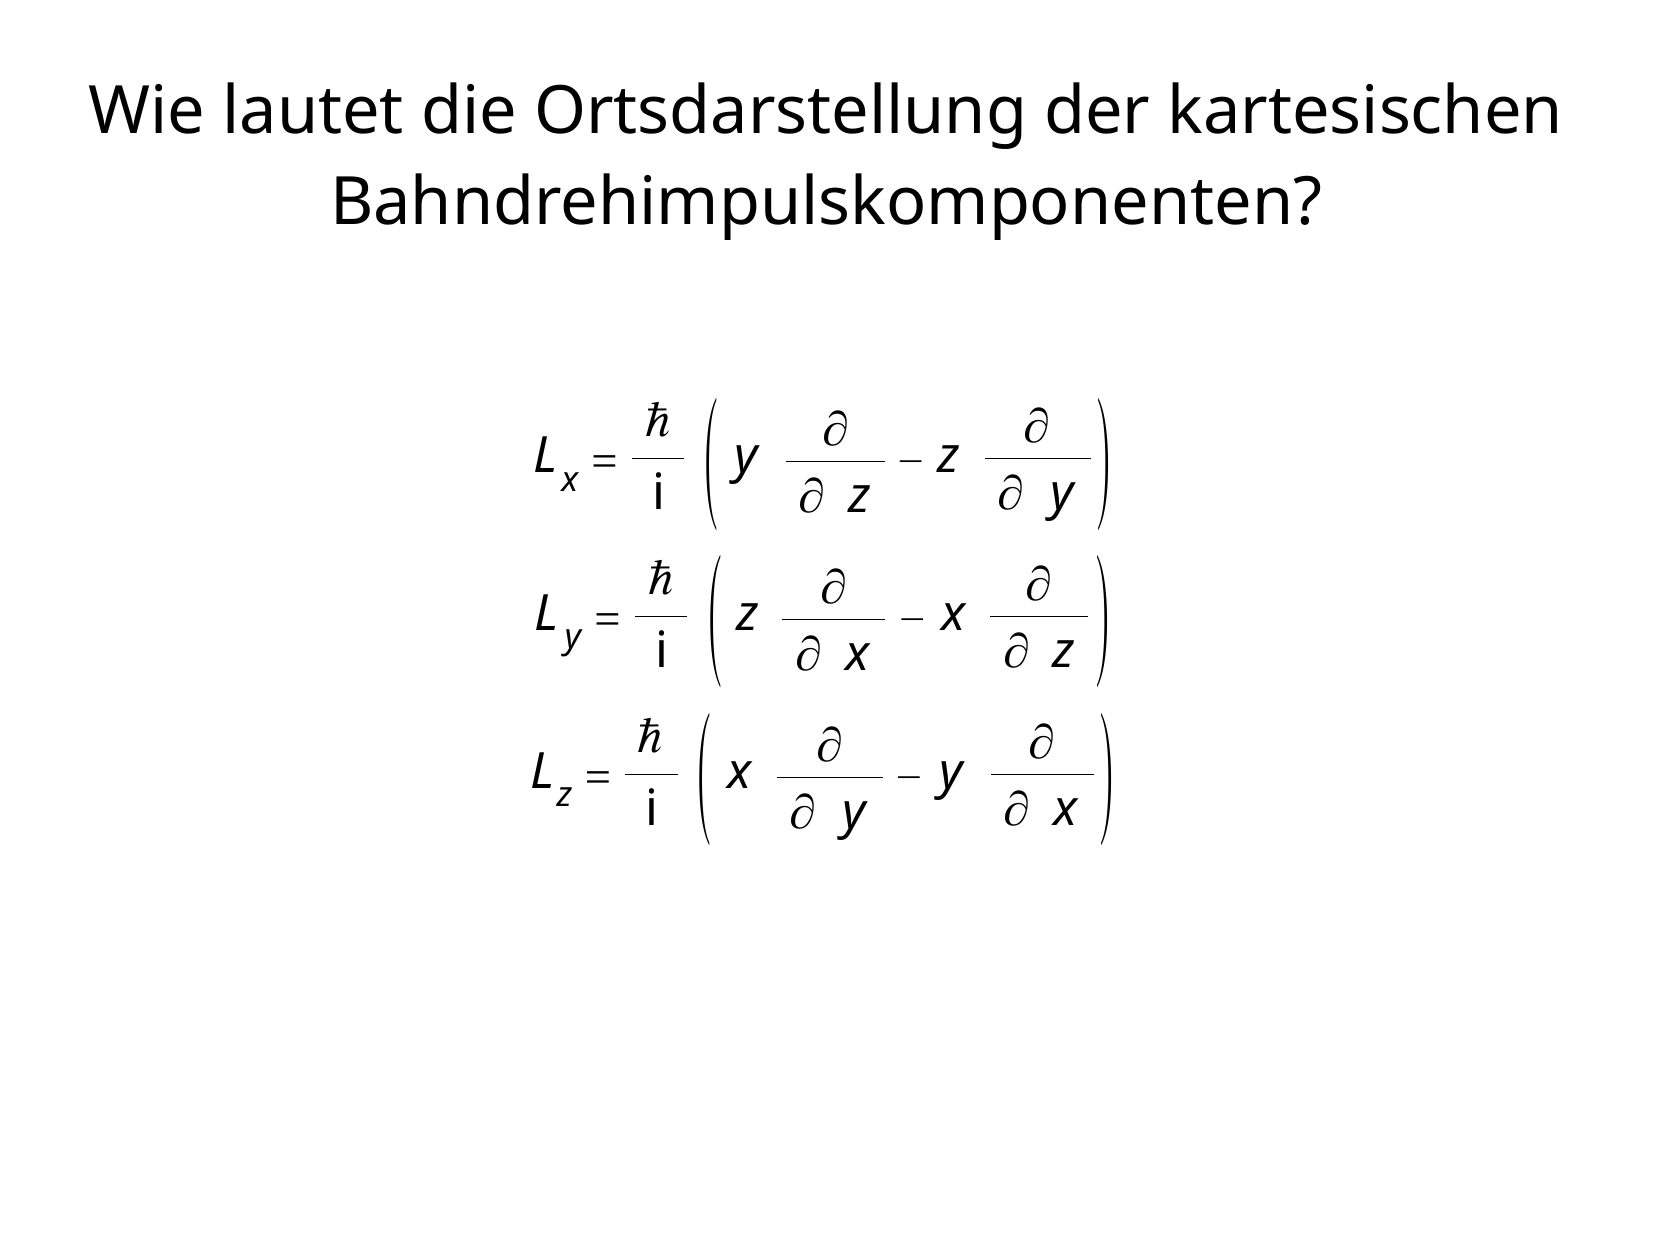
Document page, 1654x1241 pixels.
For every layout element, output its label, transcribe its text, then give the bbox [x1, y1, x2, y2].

title Wie lautet die Ortsdarstellung der kartesischen Bahndrehimpulskomponenten? [82, 49, 1571, 257]
chart [523, 395, 1130, 845]
